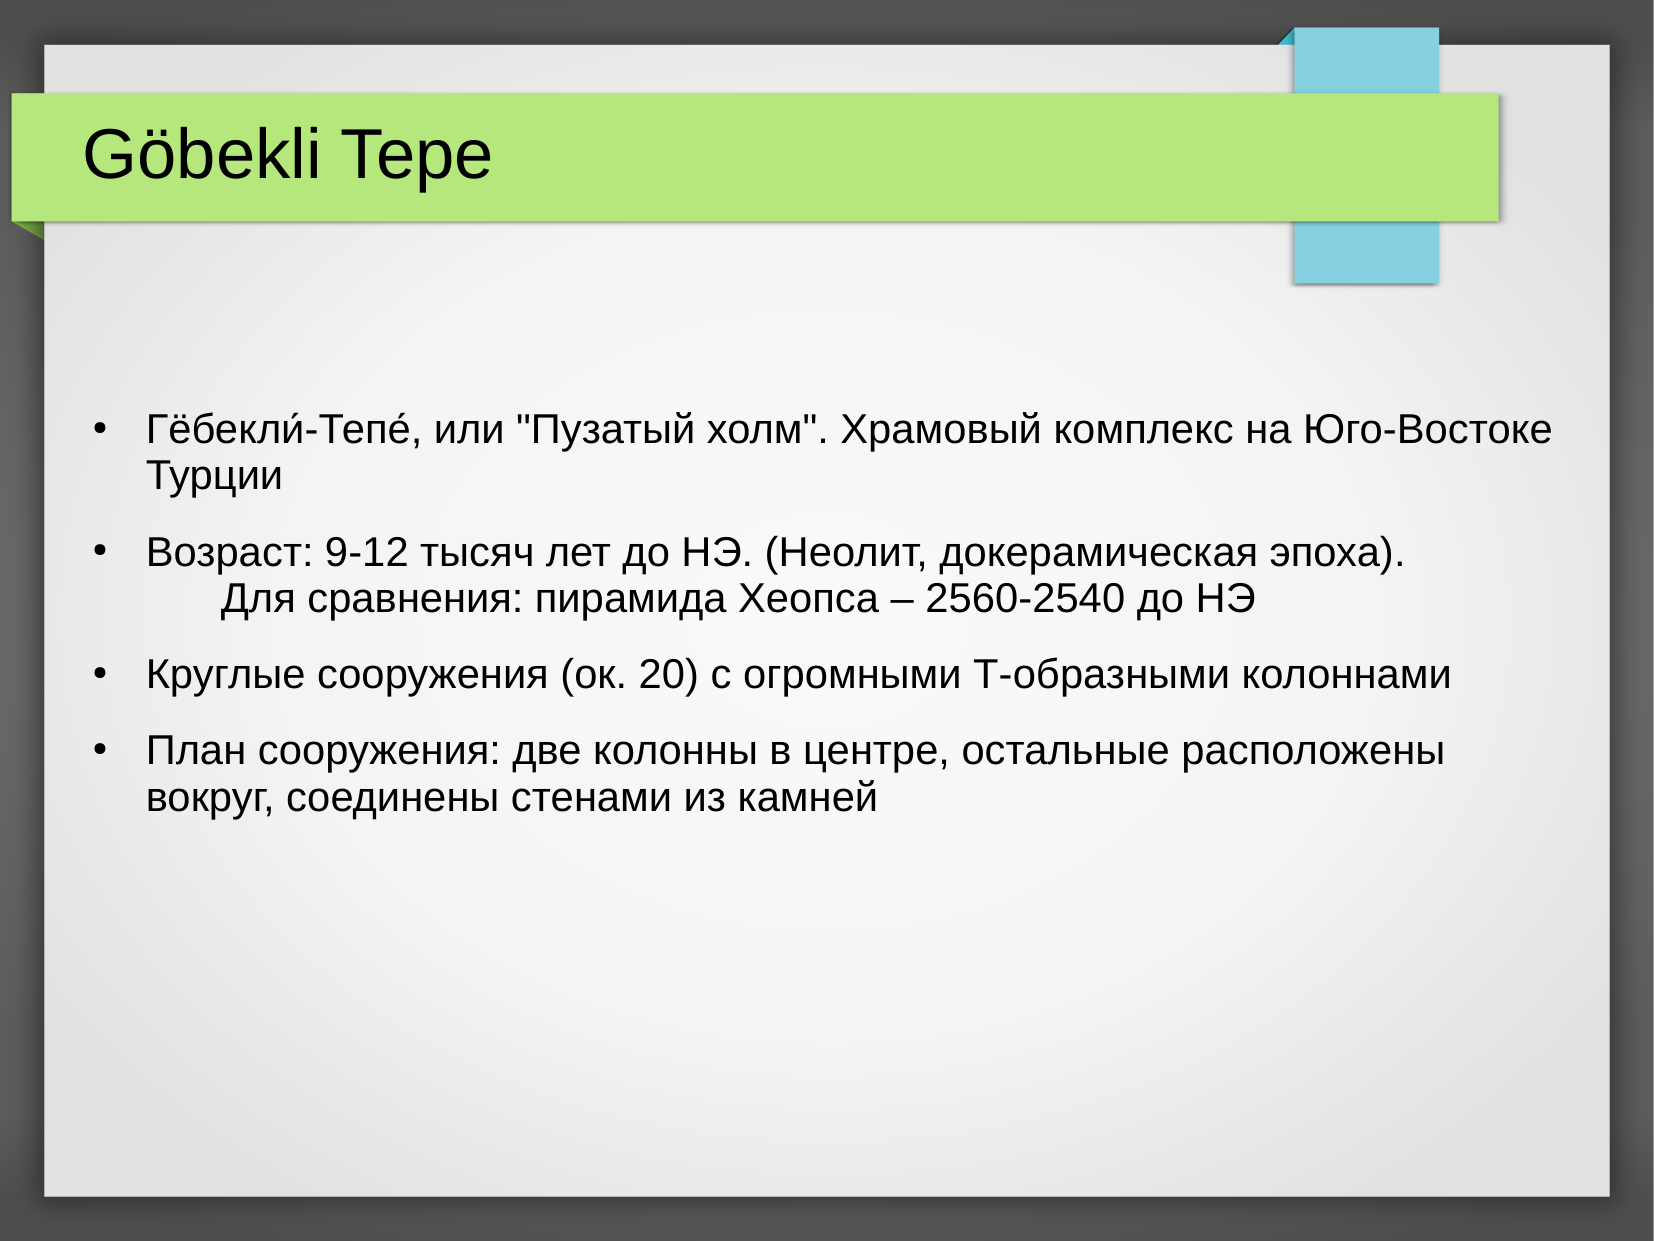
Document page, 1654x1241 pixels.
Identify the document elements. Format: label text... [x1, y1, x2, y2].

picture [0, 0, 1654, 1241]
list Гёбекли́-Тепе́, или "Пузатый холм". Храмовый комплекс на Юго-Востоке Турции Возраст: 9-12 тысяч лет до НЭ. (Неолит, докерамическая эпоха). Для сравнения: пирамида Хеопса – 2560-2540 до НЭ Круглые сооружения (ок. 20) с огромными Т-образными колоннами План сооружения: две колонны в центре, остальные расположены вокруг, соединены стенами из камней [75, 405, 1564, 1126]
title Göbekli Tepe [82, 94, 1264, 213]
